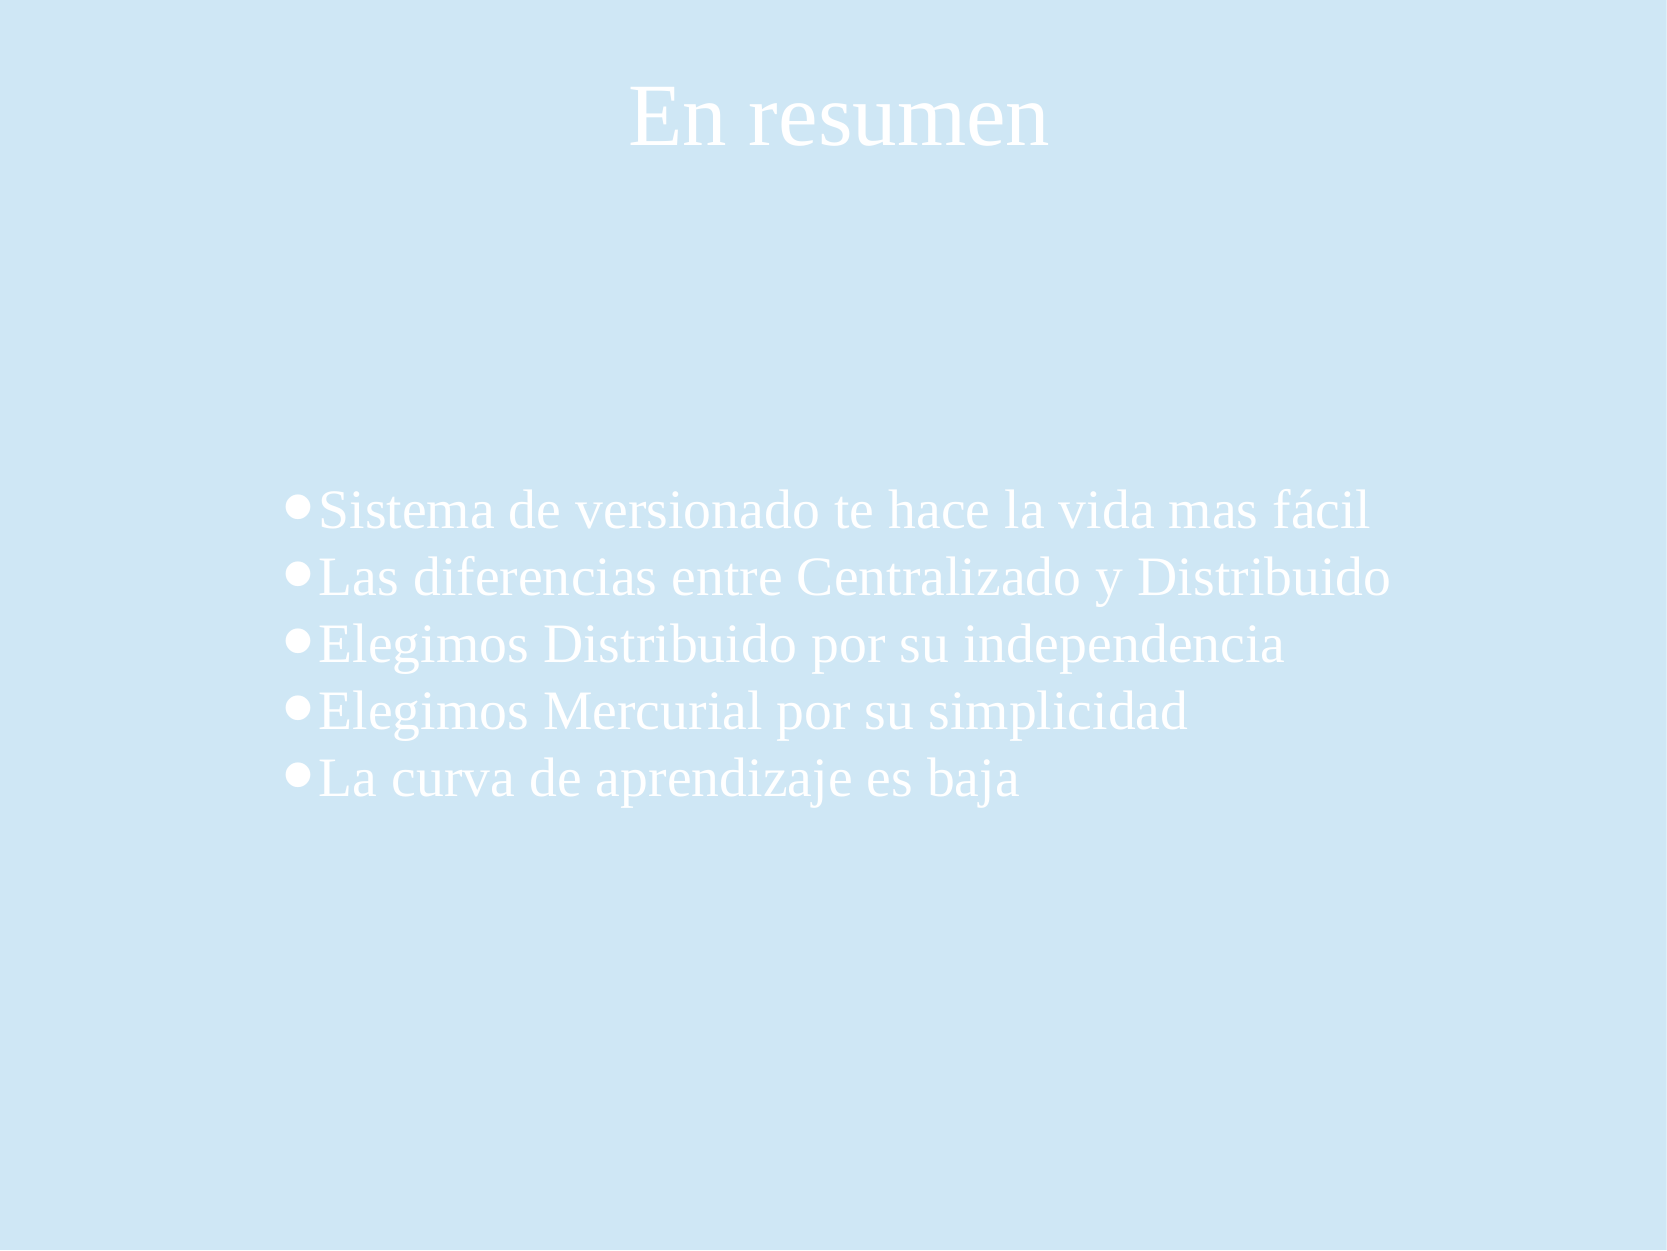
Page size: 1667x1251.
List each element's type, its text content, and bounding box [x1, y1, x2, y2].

list Sistema de versionado te hace la vida mas fácil Las diferencias entre Centralizado y Distribuido Elegimos Distribuido por su independencia Elegimos Mercurial por su simplicidad La curva de aprendizaje es baja [249, 466, 1469, 839]
title En resumen [50, 50, 1630, 213]
